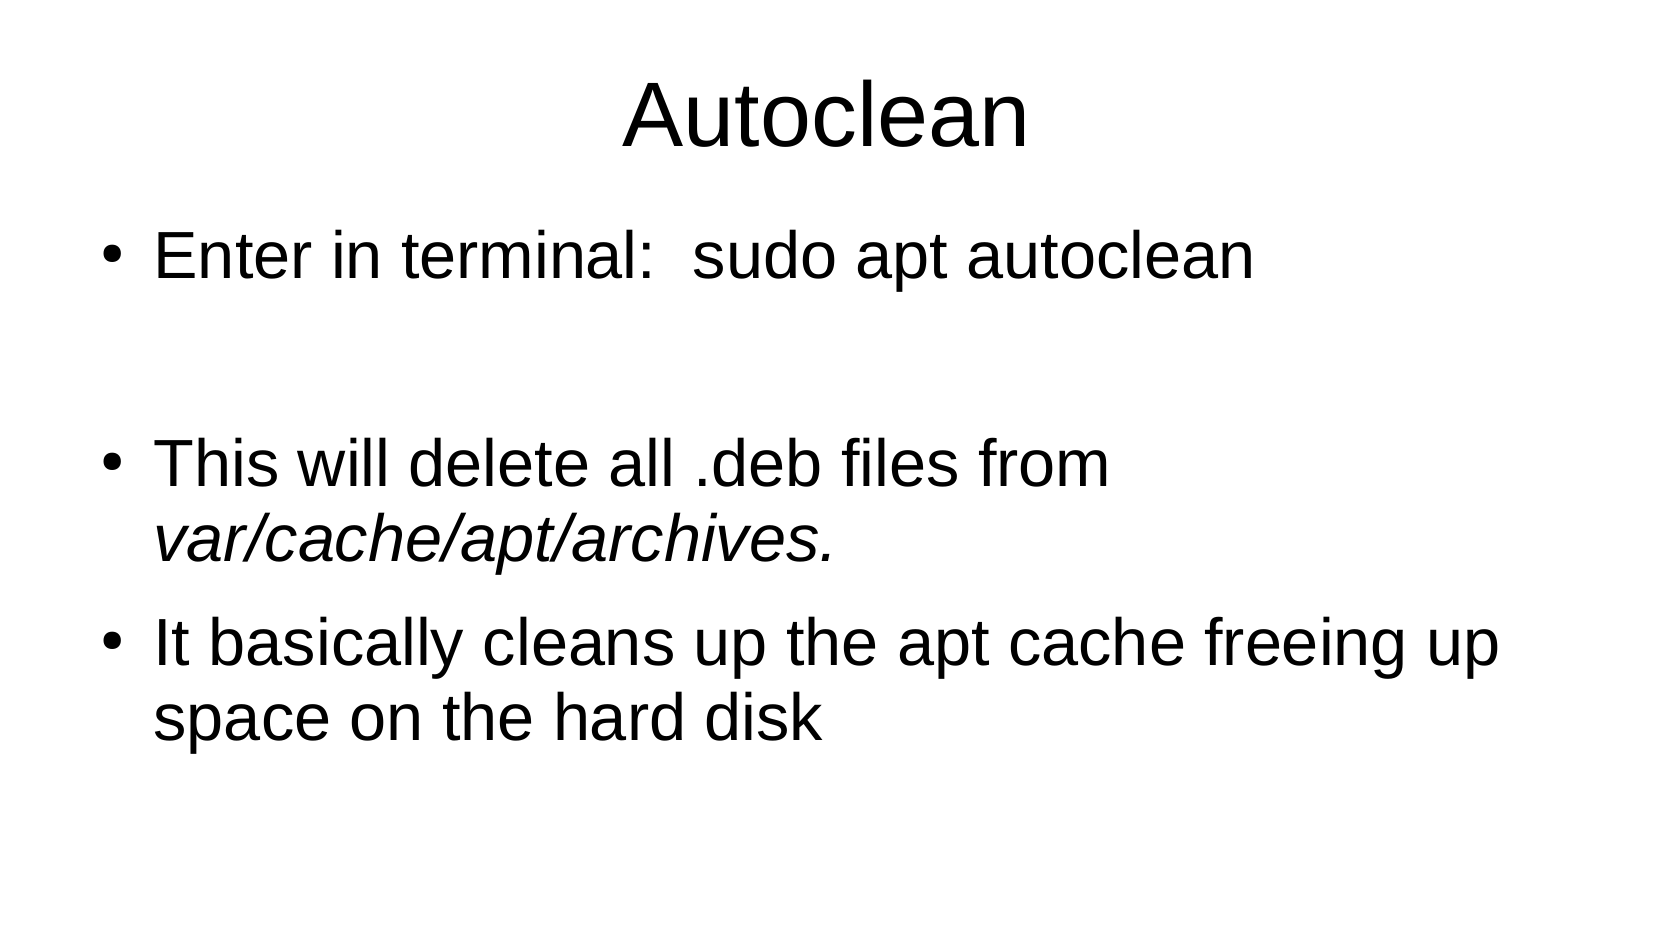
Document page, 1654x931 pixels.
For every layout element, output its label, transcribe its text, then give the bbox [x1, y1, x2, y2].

title Autoclean [82, 37, 1571, 193]
list Enter in terminal: sudo apt autoclean This will delete all .deb files from var/cache/apt/archives. It basically cleans up the apt cache freeing up space on the hard disk [82, 217, 1571, 758]
